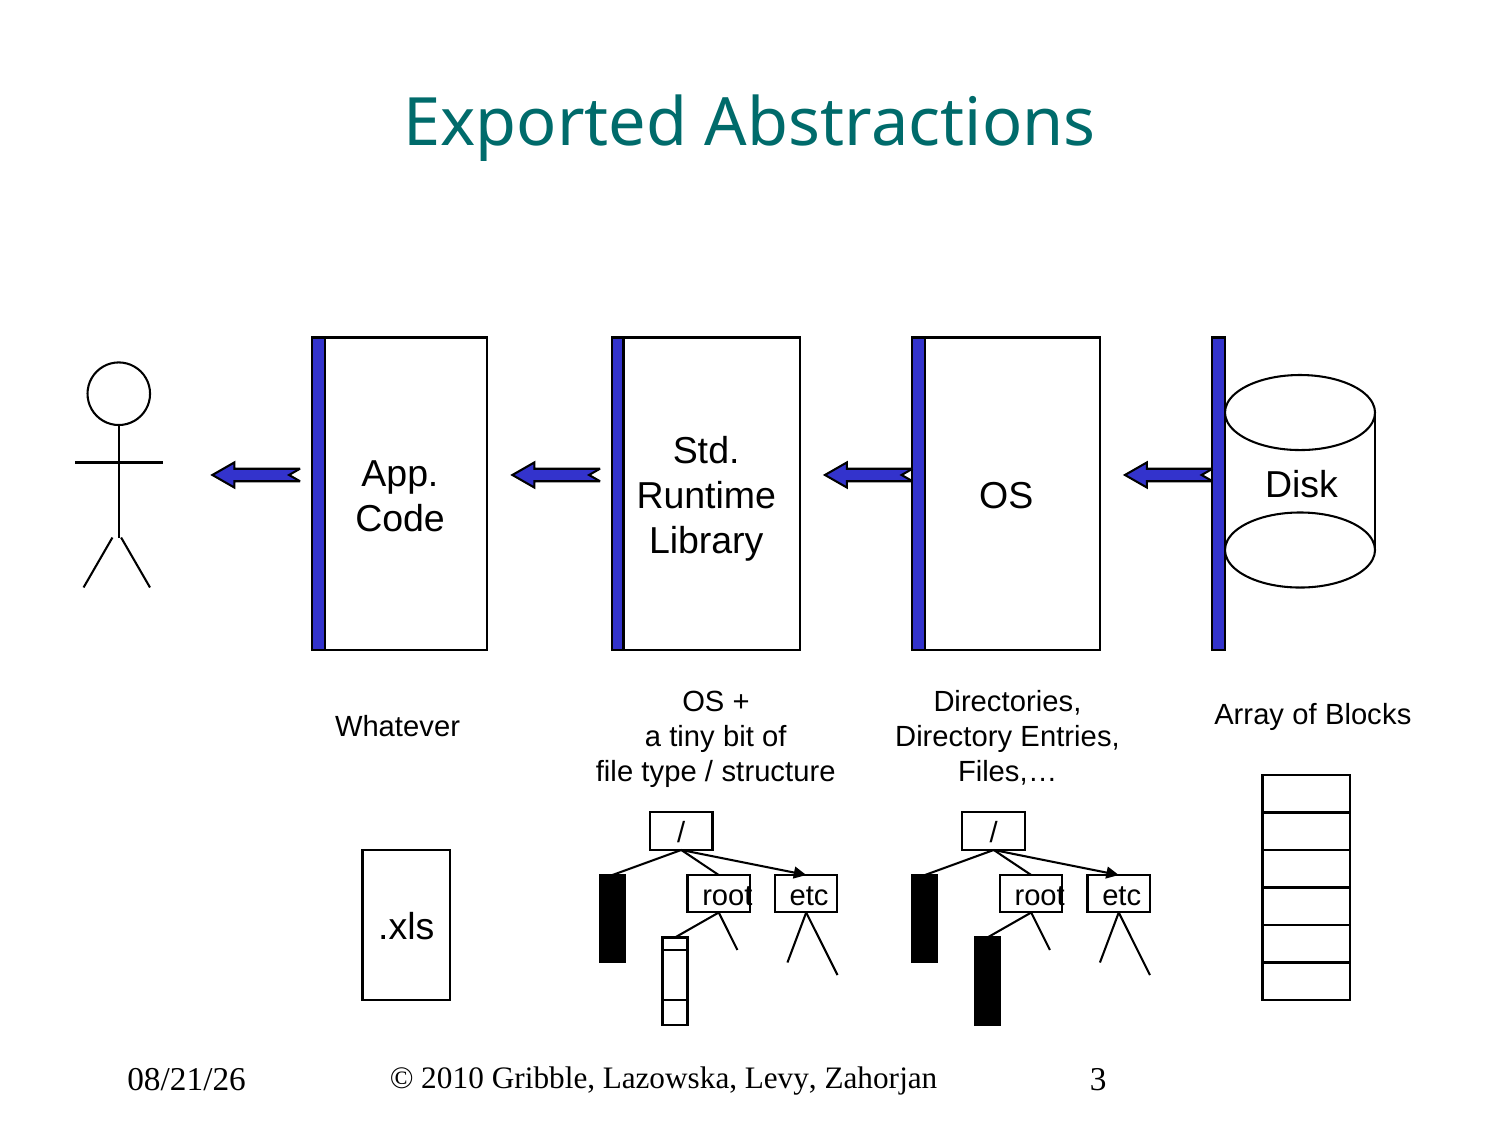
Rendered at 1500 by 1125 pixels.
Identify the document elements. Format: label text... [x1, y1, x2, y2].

text_box [212, 462, 301, 488]
text_box Std. Runtime Library [624, 337, 800, 651]
text_box .xls [362, 849, 451, 1000]
text_box / [650, 812, 713, 850]
text_box [512, 462, 601, 488]
text_box Whatever [320, 699, 476, 751]
text_box etc [774, 874, 838, 913]
text_box [1124, 337, 1225, 651]
text_box [312, 337, 325, 651]
text_box root [999, 874, 1063, 913]
text_box etc [1087, 874, 1150, 913]
text_box [599, 874, 625, 963]
text_box Array of Blocks [1199, 687, 1427, 738]
text_box OS + a tiny bit of file type / structure [580, 674, 851, 796]
text_box Disk [1250, 452, 1353, 513]
text_box App. Code [325, 337, 488, 651]
title Exported Abstractions [112, 62, 1388, 175]
text_box / [962, 812, 1025, 850]
text_box OS [925, 337, 1100, 651]
text_box [912, 874, 938, 963]
text_box [612, 337, 624, 651]
text_box Directories, Directory Entries, Files,… [880, 674, 1136, 796]
text_box [974, 937, 1000, 1026]
text_box [824, 337, 925, 651]
text_box root [687, 874, 751, 913]
